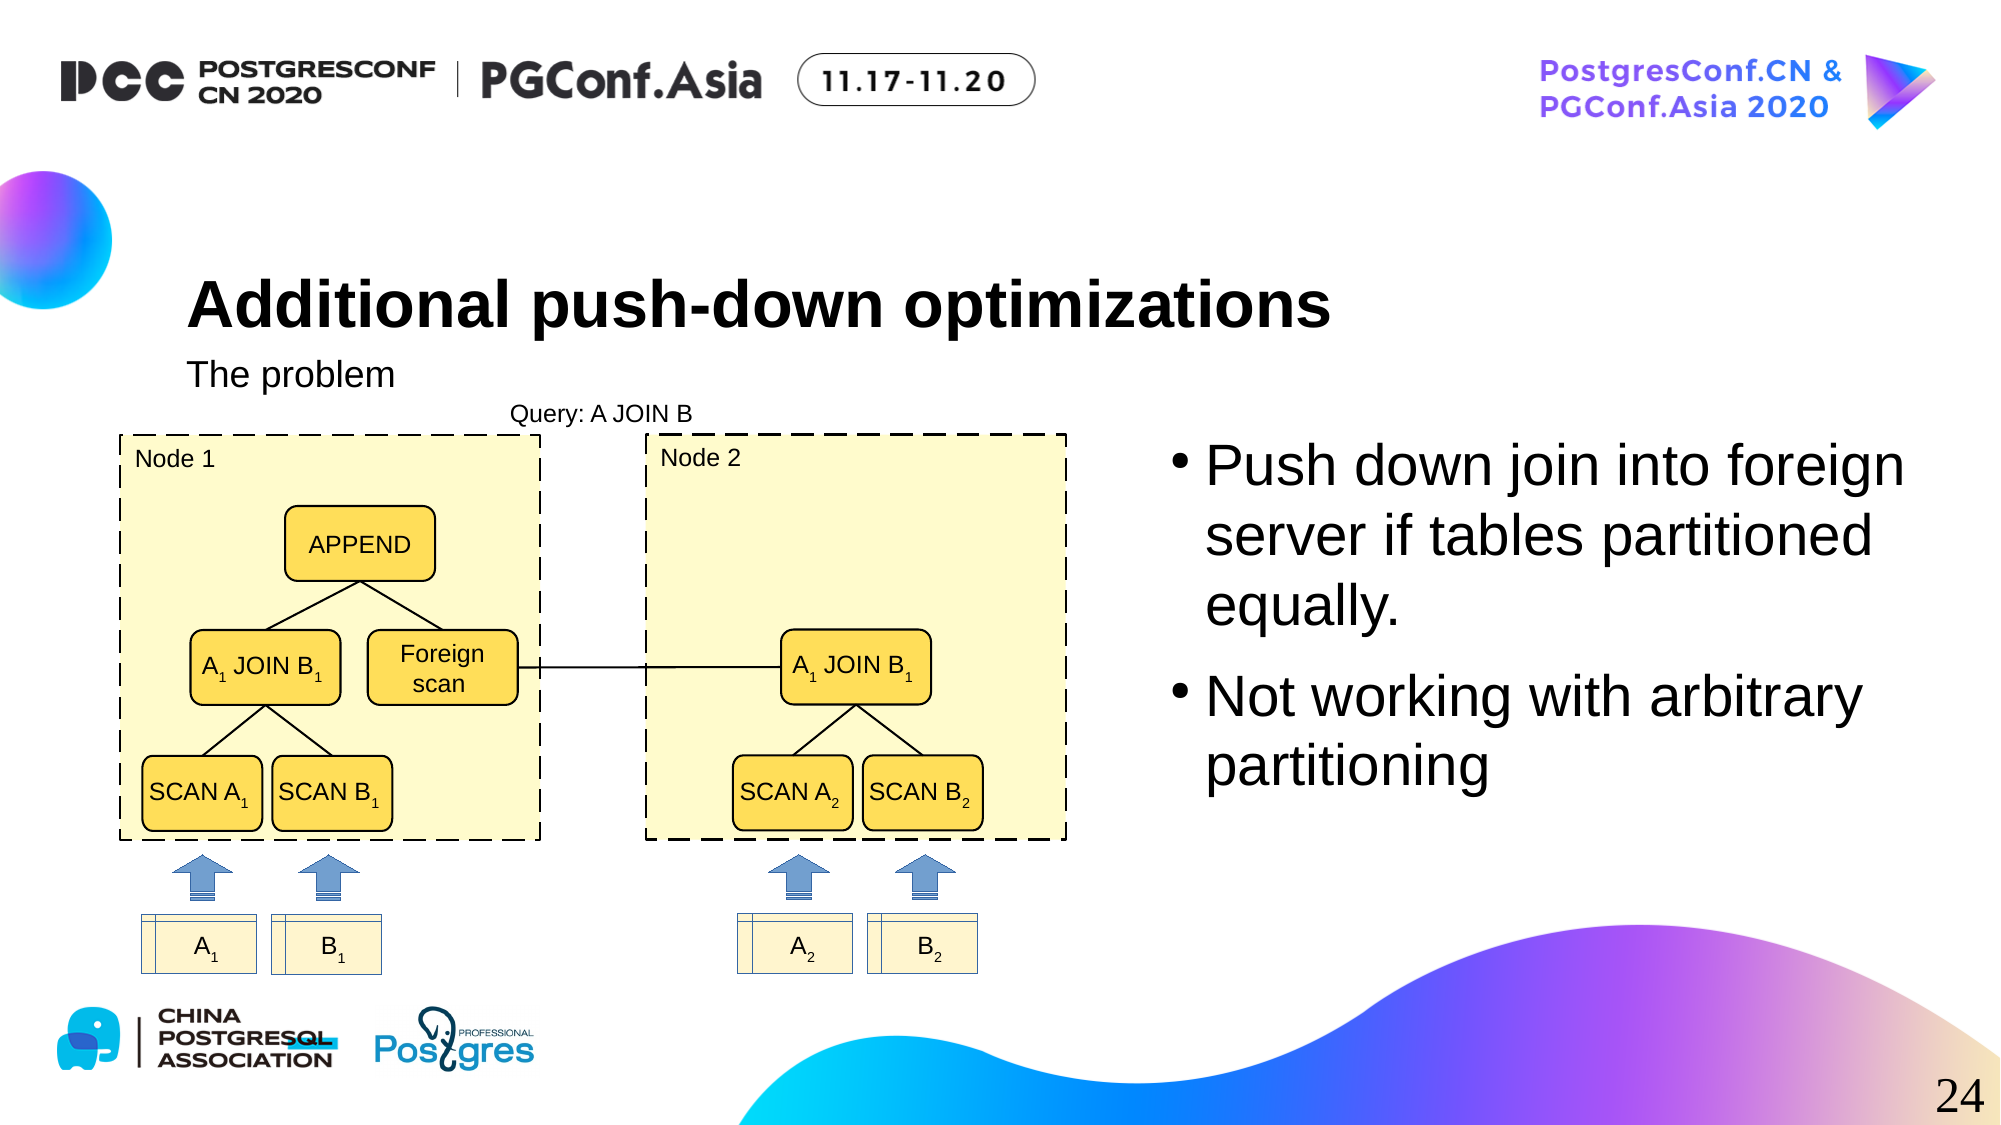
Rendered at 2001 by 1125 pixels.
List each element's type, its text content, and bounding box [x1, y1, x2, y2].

text_box [316, 897, 341, 901]
text_box A2 [738, 914, 853, 974]
text_box Additional push-down optimizations The problem [171, 237, 1850, 402]
text_box SCAN A1 [142, 755, 263, 831]
text_box [120, 480, 541, 841]
text_box SCAN B2 [862, 755, 983, 831]
picture [0, 0, 2001, 1125]
text_box A1 [141, 914, 256, 974]
text_box SCAN B1 [272, 755, 393, 831]
text_box Node 1 [120, 435, 541, 480]
text_box [172, 854, 233, 892]
text_box A1 JOIN B1 [781, 629, 932, 705]
text_box [298, 854, 360, 892]
text_box SCAN A2 [732, 755, 853, 831]
text_box B2 [868, 914, 978, 974]
text_box Push down join into foreign server if tables partitioned equally. Not working with arbitrary partitioning [1155, 420, 1951, 931]
text_box [645, 480, 1066, 840]
text_box B1 [271, 914, 381, 974]
text_box A1 JOIN B1 [190, 630, 341, 705]
text_box [768, 854, 830, 892]
text_box Foreign scan [367, 630, 518, 705]
text_box [895, 854, 956, 892]
text_box Node 2 [645, 434, 1066, 480]
text_box <номер> [1883, 1054, 2000, 1125]
text_box Query: A JOIN B [495, 392, 833, 436]
text_box [190, 897, 215, 901]
text_box APPEND [285, 505, 436, 581]
